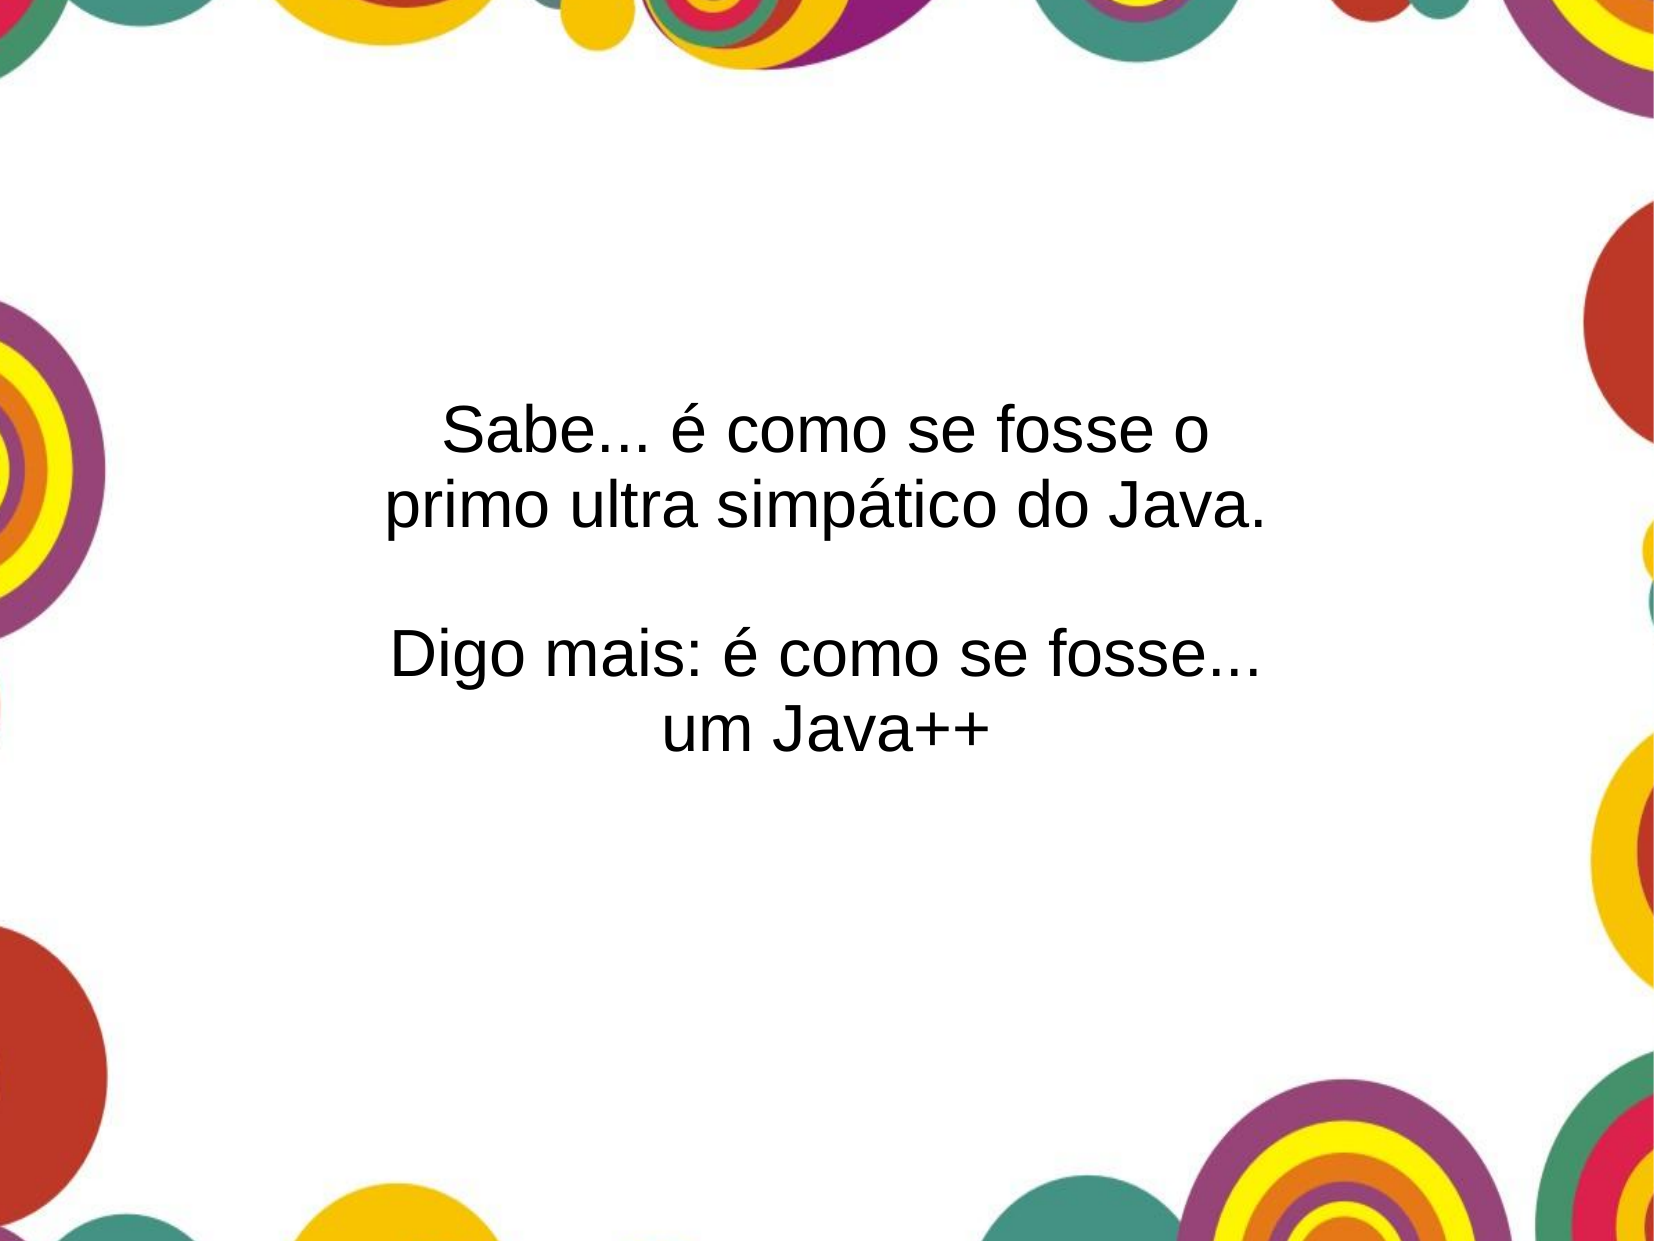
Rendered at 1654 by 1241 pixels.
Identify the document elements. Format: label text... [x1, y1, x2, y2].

picture [0, 0, 1654, 1241]
subtitle Sabe... é como se fosse o primo ultra simpático do Java. Digo mais: é como se fosse... um Java++ [82, 56, 1571, 1102]
